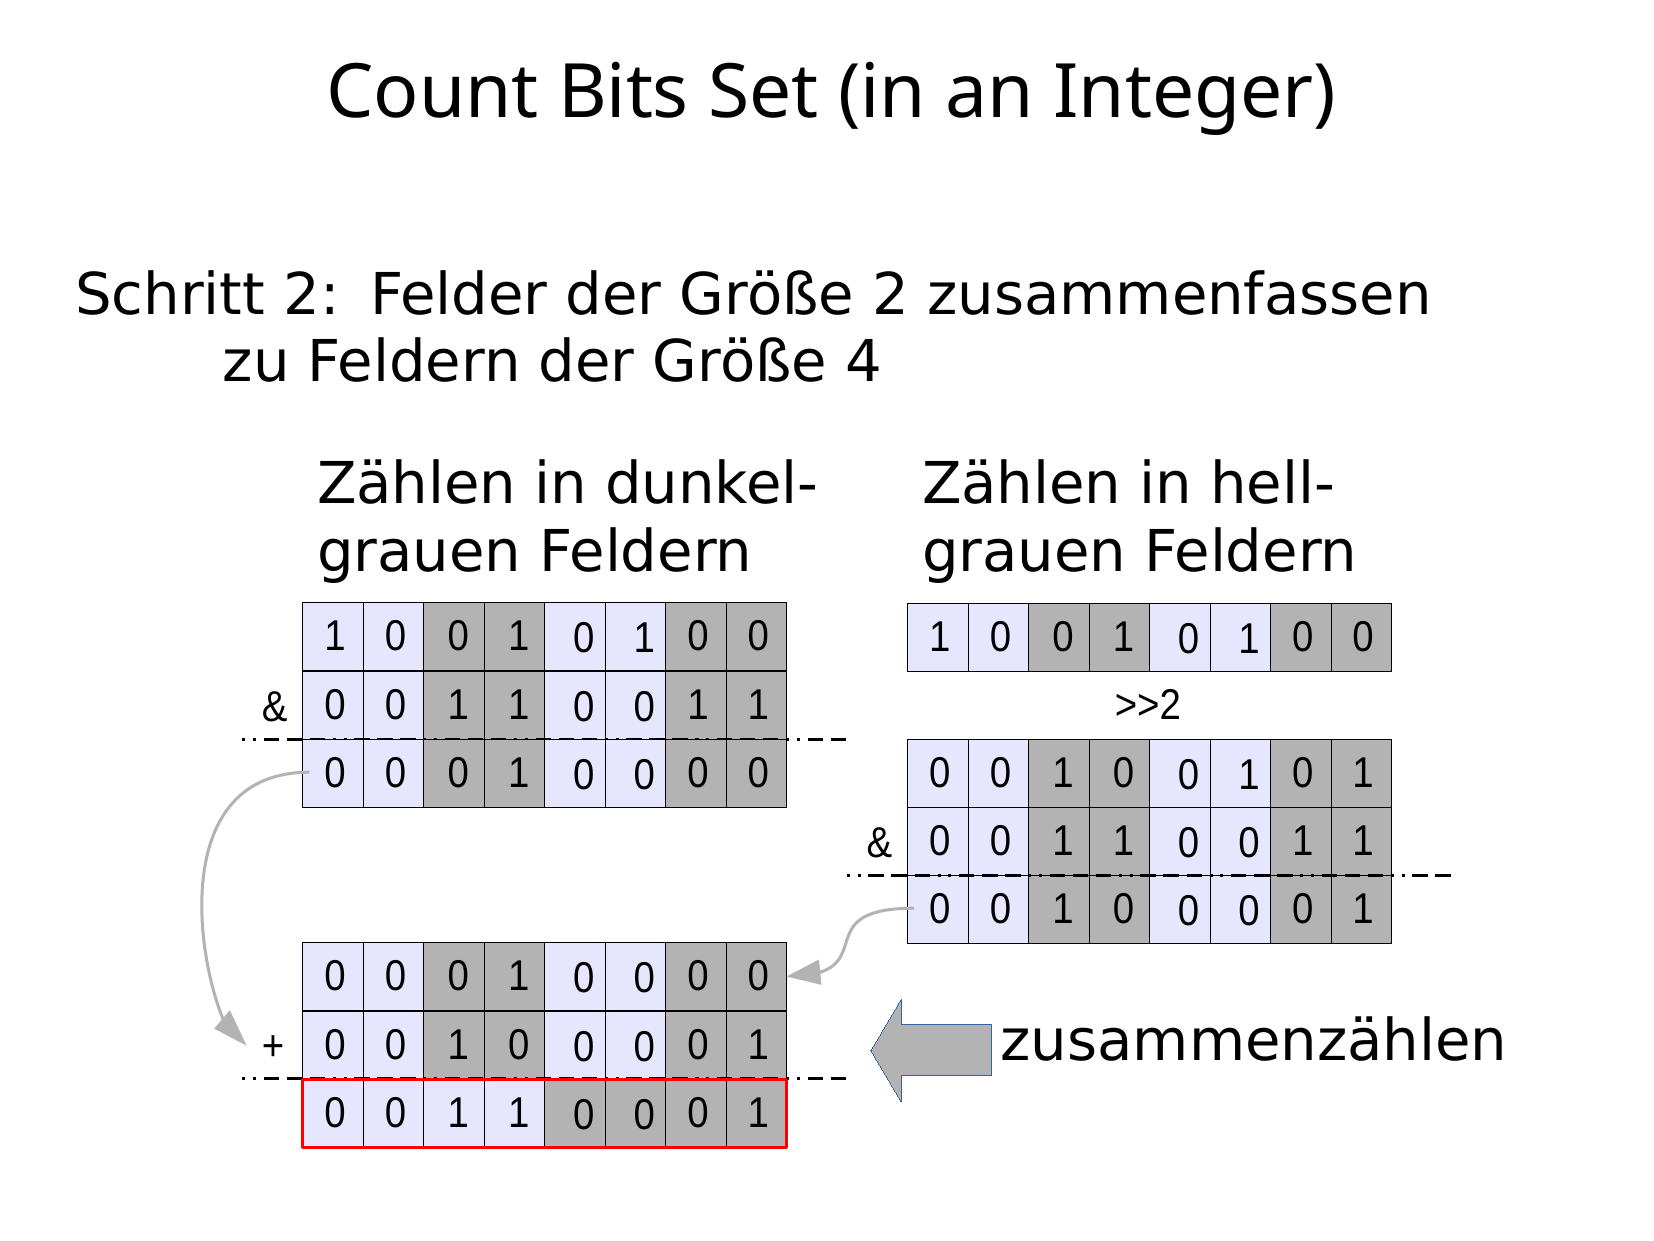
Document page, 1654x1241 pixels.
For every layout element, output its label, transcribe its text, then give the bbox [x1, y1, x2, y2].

picture [200, 602, 1454, 1150]
text_box zusammenzählen [985, 999, 1523, 1086]
text_box Count Bits Set (in an Integer) [60, 29, 1603, 151]
text_box Schritt 2: Felder der Größe 2 zusammenfassen zu Feldern der Größe 4 [60, 253, 1455, 409]
text_box Zählen in hell- grauen Feldern [907, 443, 1376, 599]
text_box Zählen in dunkel- grauen Feldern [302, 443, 836, 599]
text_box [870, 999, 992, 1102]
